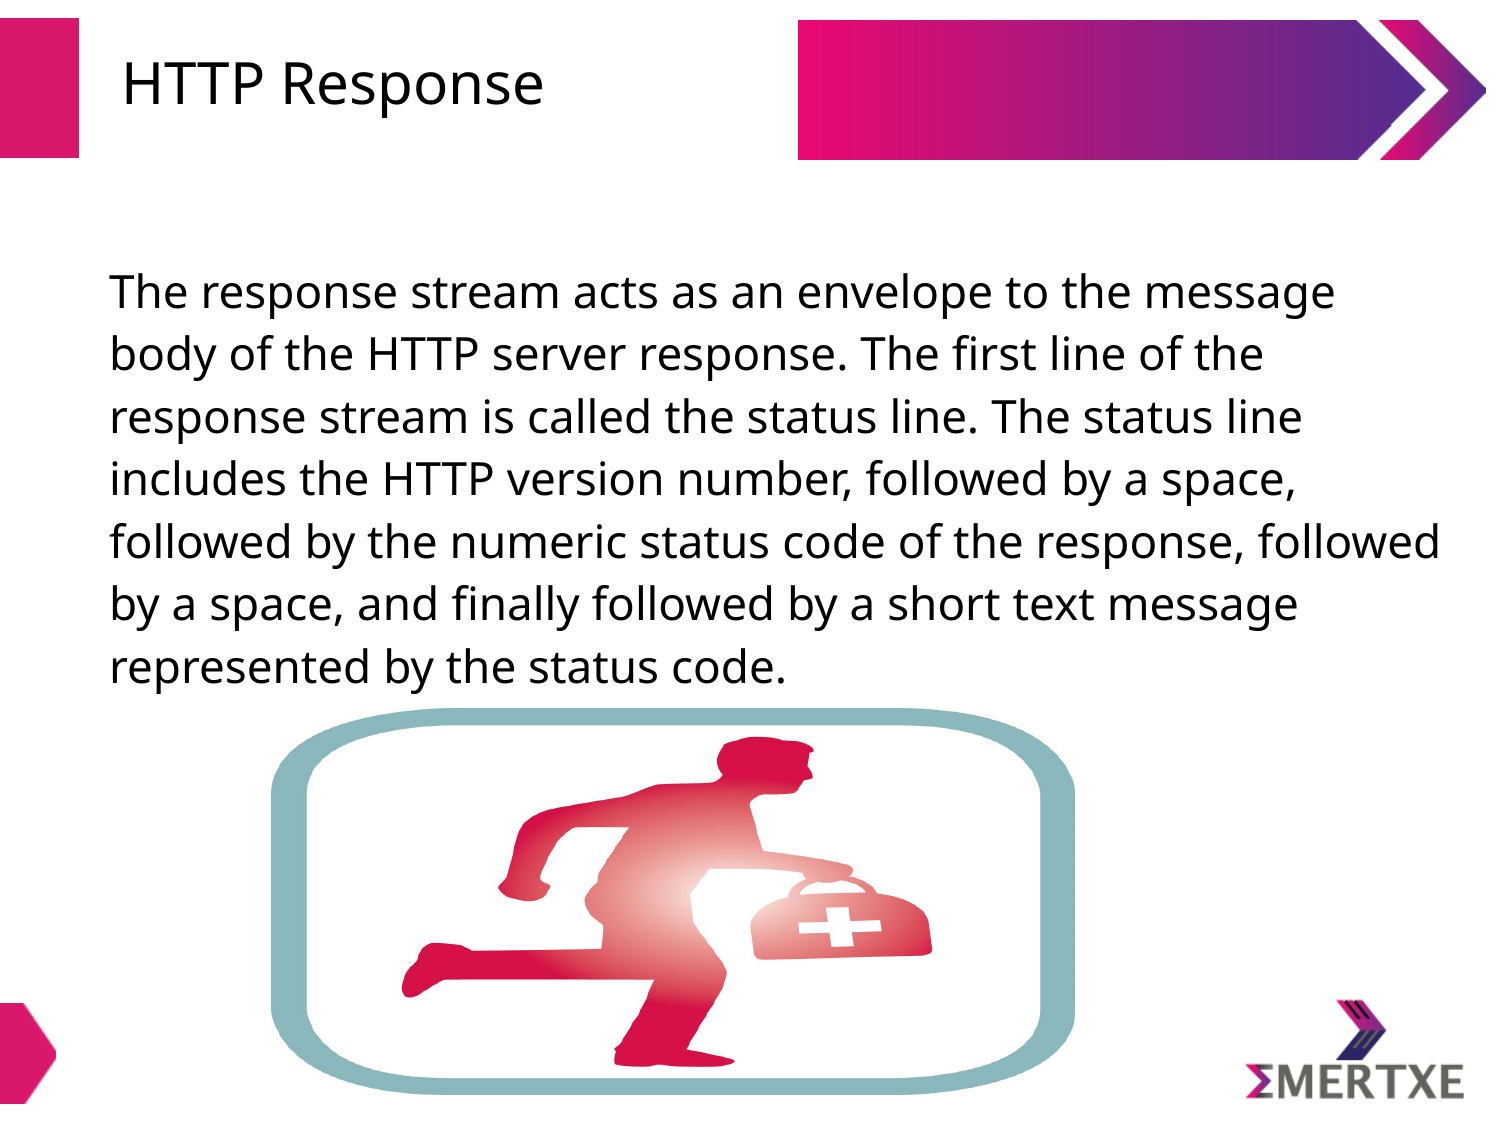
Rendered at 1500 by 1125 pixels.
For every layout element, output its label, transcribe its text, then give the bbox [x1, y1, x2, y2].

text_box The response stream acts as an envelope to the message body of the HTTP server response. The first line of the response stream is called the status line. The status line includes the HTTP version number, followed by a space, followed by the numeric status code of the response, followed by a space, and finally followed by a short text message represented by the status code. [94, 251, 1465, 725]
picture [271, 708, 1075, 1095]
text_box HTTP Response [106, 35, 733, 119]
picture [798, 20, 1486, 160]
picture [1245, 996, 1465, 1099]
